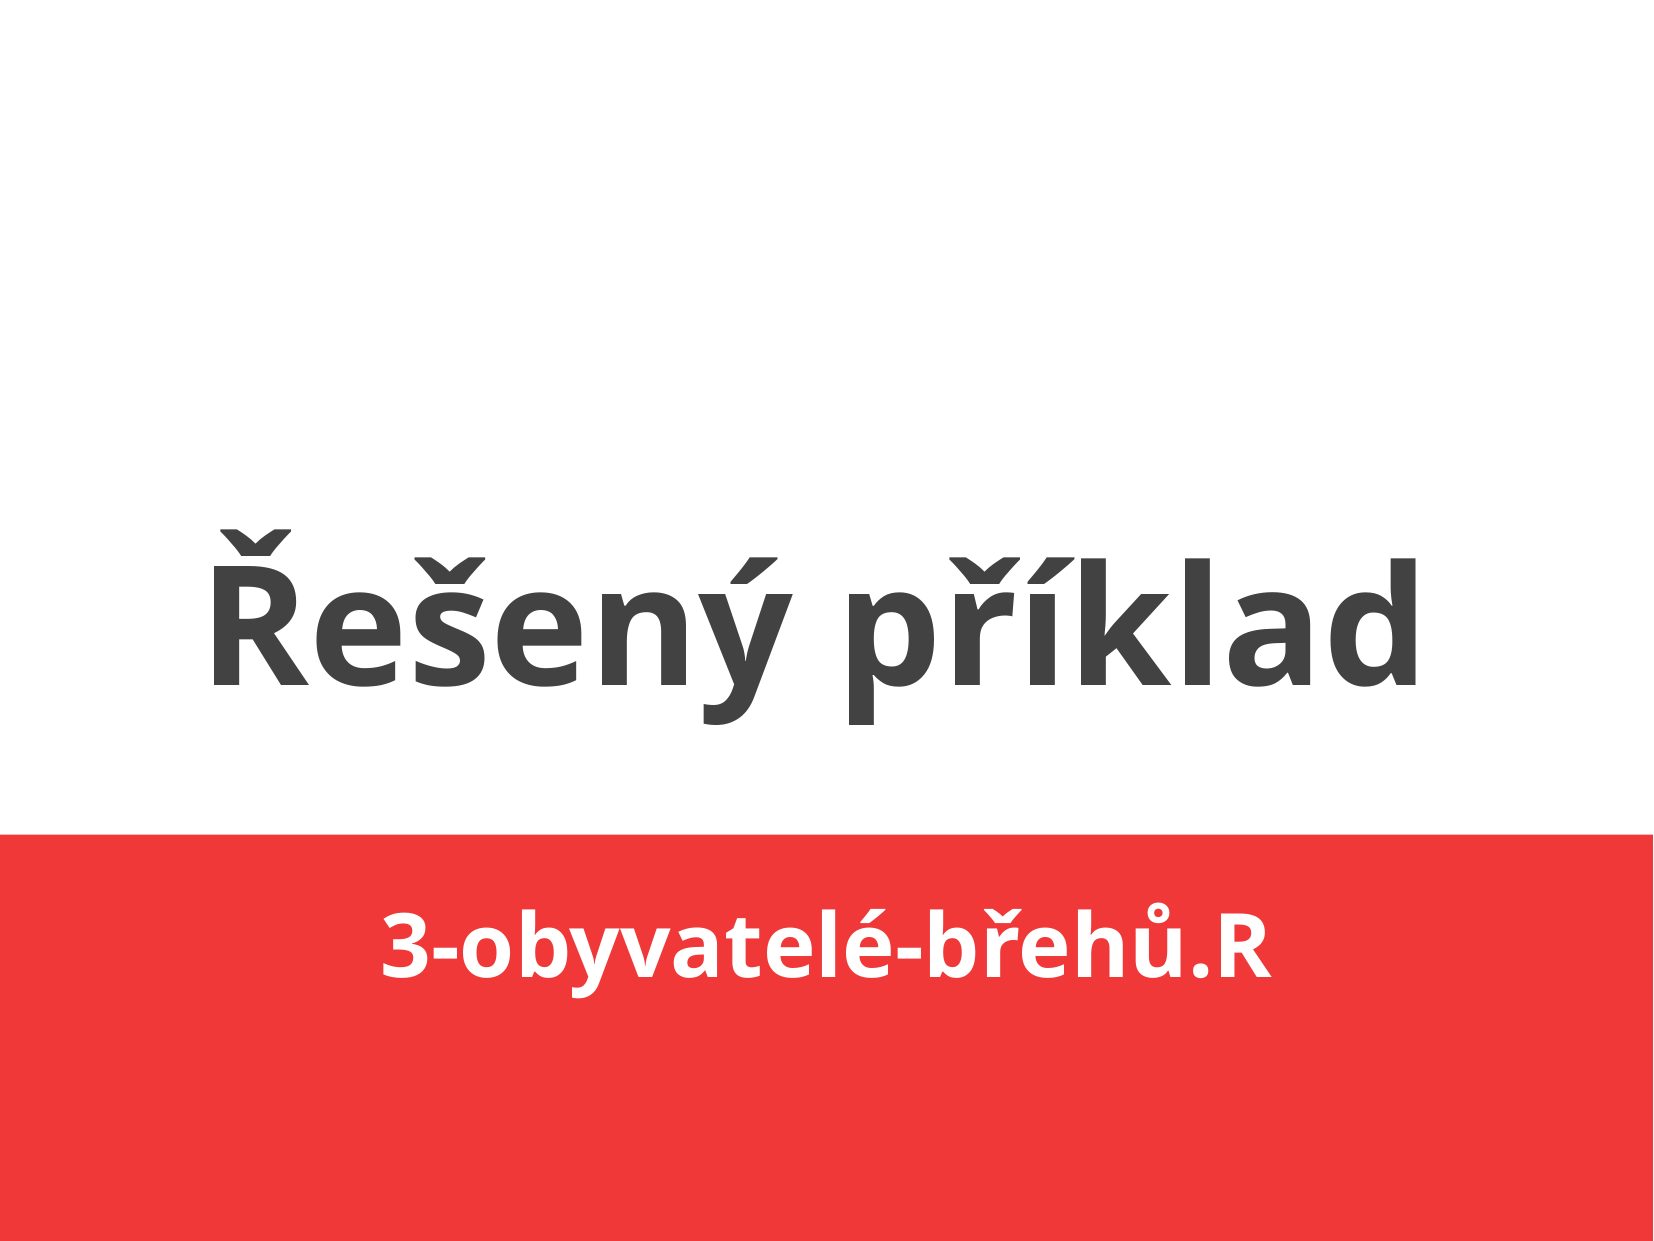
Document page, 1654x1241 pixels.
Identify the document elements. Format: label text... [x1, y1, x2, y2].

title Řešený příklad [70, 517, 1559, 725]
list 3-obyvatelé-břehů.R [82, 881, 1571, 1010]
